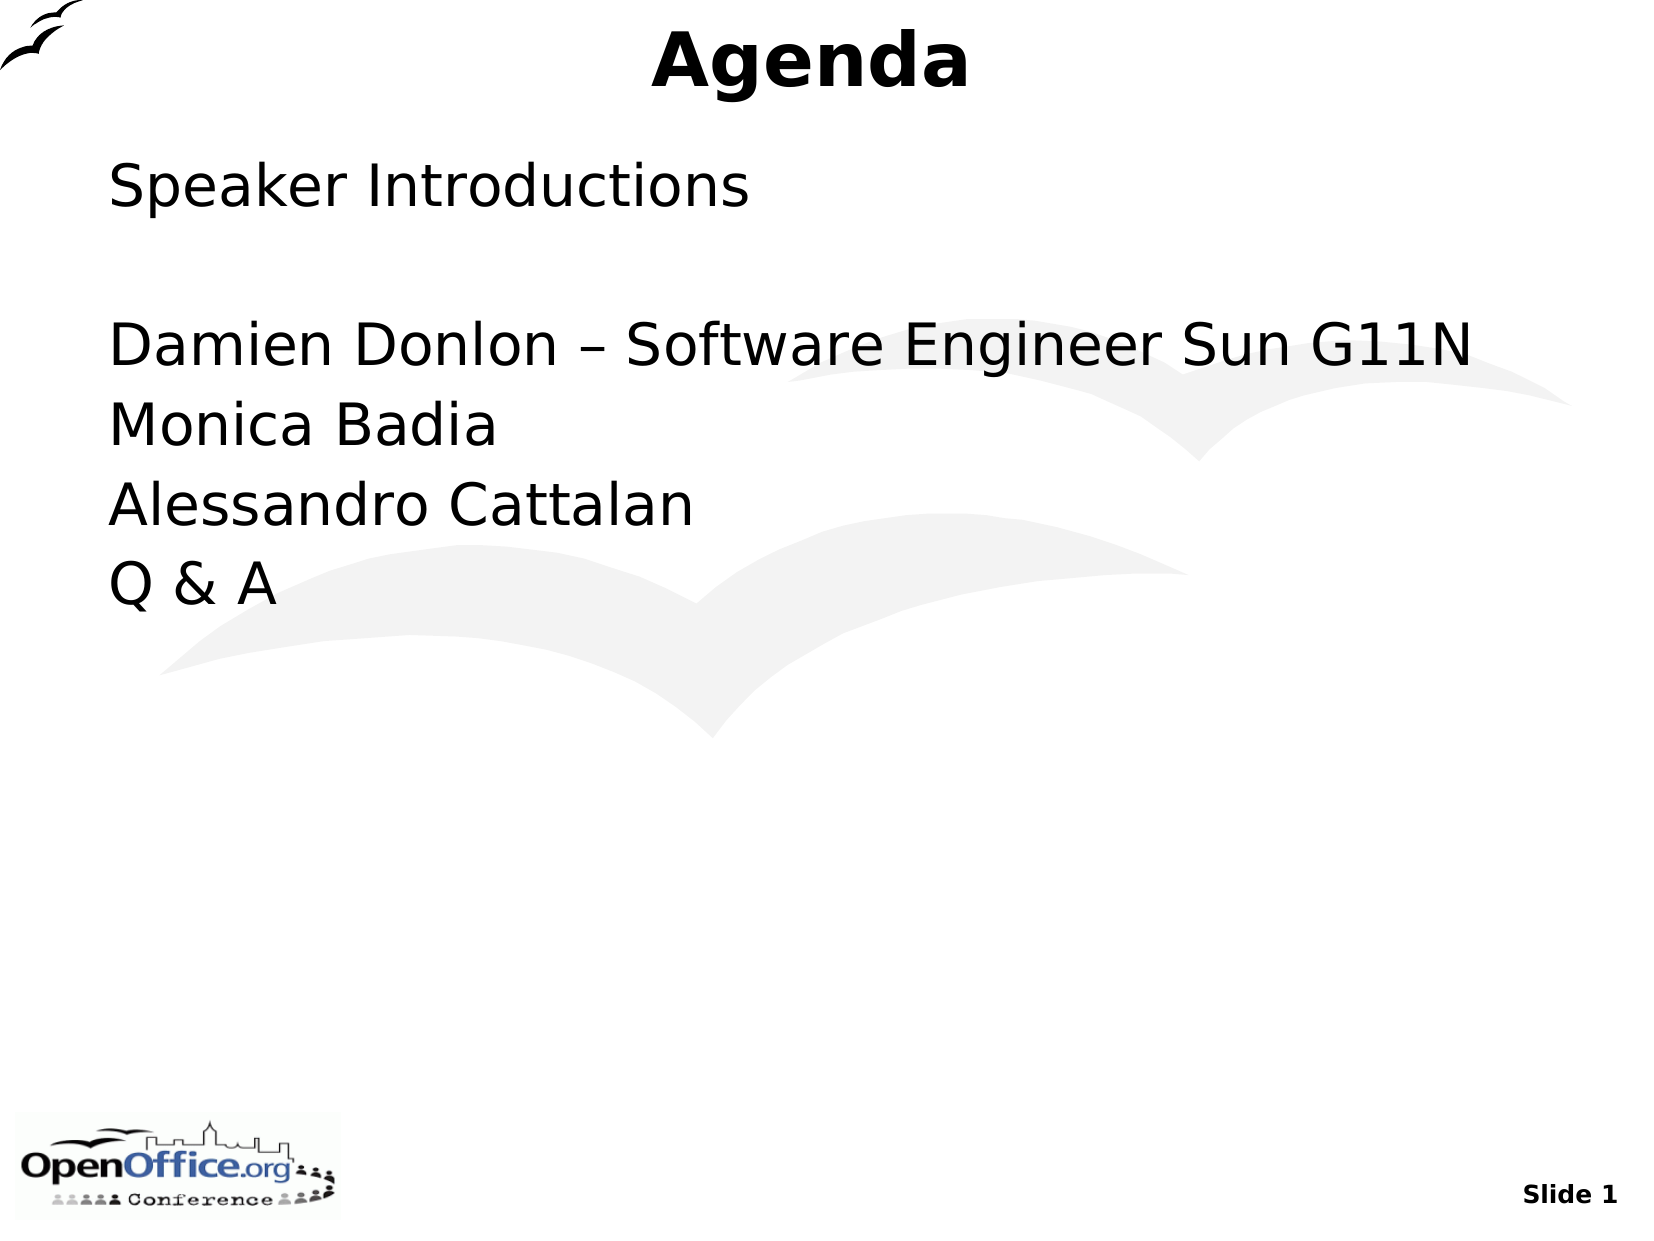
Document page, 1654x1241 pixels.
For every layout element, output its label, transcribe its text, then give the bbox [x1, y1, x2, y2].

picture [15, 1112, 341, 1220]
list Speaker Introductions Damien Donlon – Software Engineer Sun G11N Monica Badia Alessandro Cattalan Q & A [108, 152, 1535, 1104]
title Agenda [0, 0, 1654, 121]
